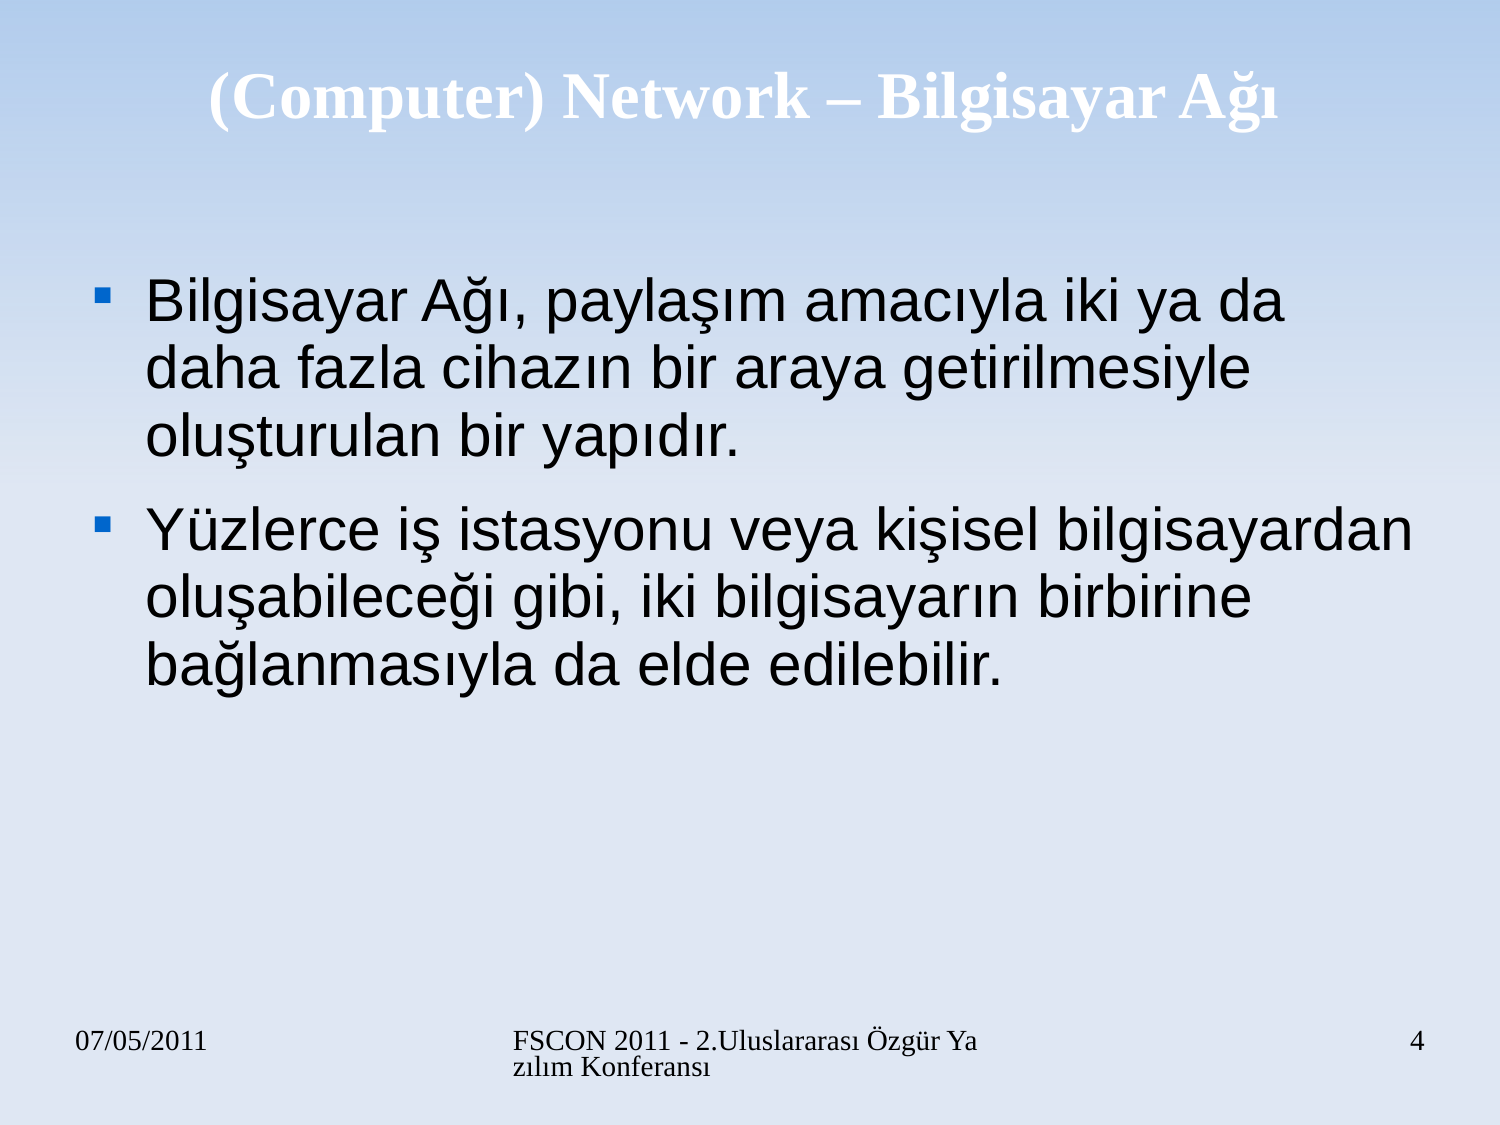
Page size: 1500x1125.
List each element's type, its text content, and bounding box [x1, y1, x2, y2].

list Bilgisayar Ağı, paylaşım amacıyla iki ya da daha fazla cihazın bir araya getirilmesiyle oluşturulan bir yapıdır. Yüzlerce iş istasyonu veya kişisel bilgisayardan oluşabileceği gibi, iki bilgisayarın birbirine bağlanmasıyla da elde edilebilir. [75, 263, 1426, 1006]
picture [0, 0, 1500, 1125]
title (Computer) Network – Bilgisayar Ağı [69, 0, 1420, 188]
